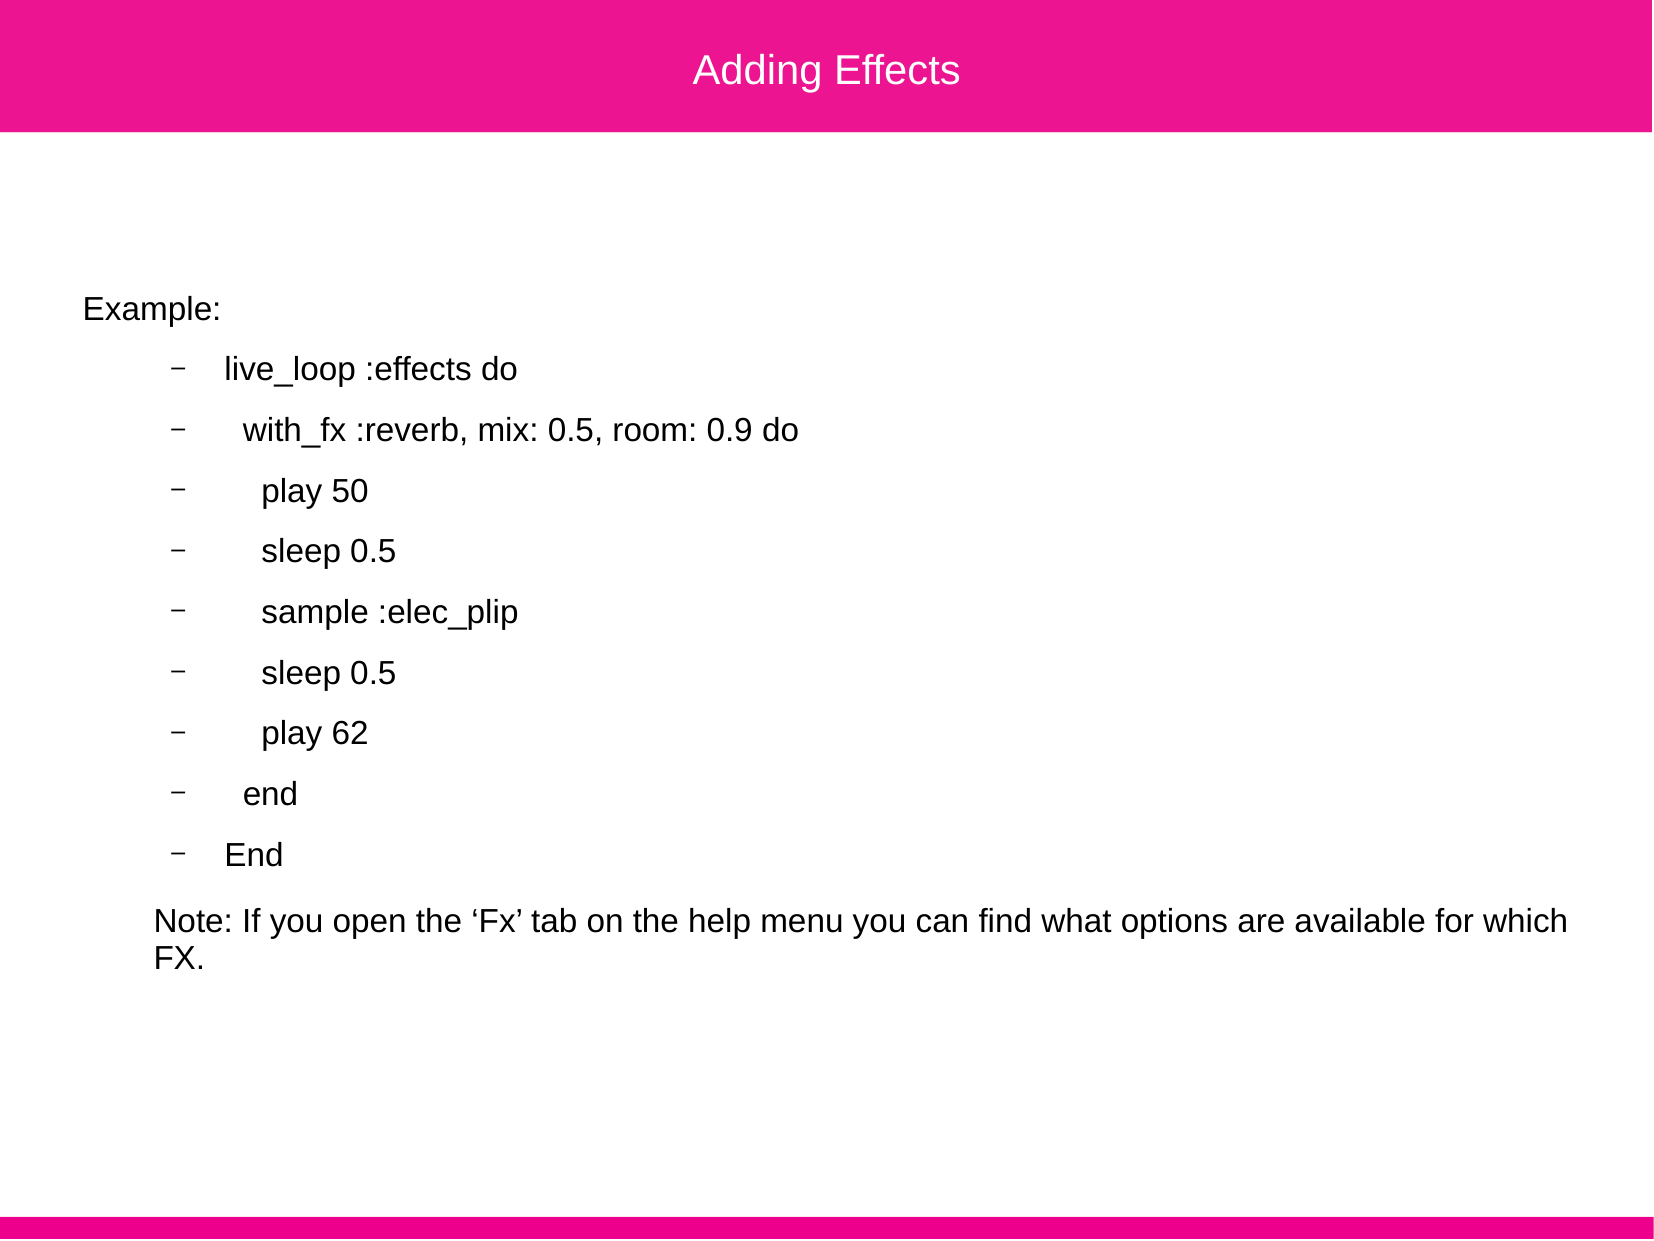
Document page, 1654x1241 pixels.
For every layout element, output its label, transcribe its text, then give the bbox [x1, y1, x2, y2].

list Example: live_loop :effects do with_fx :reverb, mix: 0.5, room: 0.9 do play 50 sleep 0.5 sample :elec_plip sleep 0.5 play 62 end End Note: If you open the ‘Fx’ tab on the help menu you can find what options are available for which FX. [82, 290, 1571, 1010]
picture [0, 0, 1654, 1241]
title Adding Effects [82, 46, 1571, 94]
